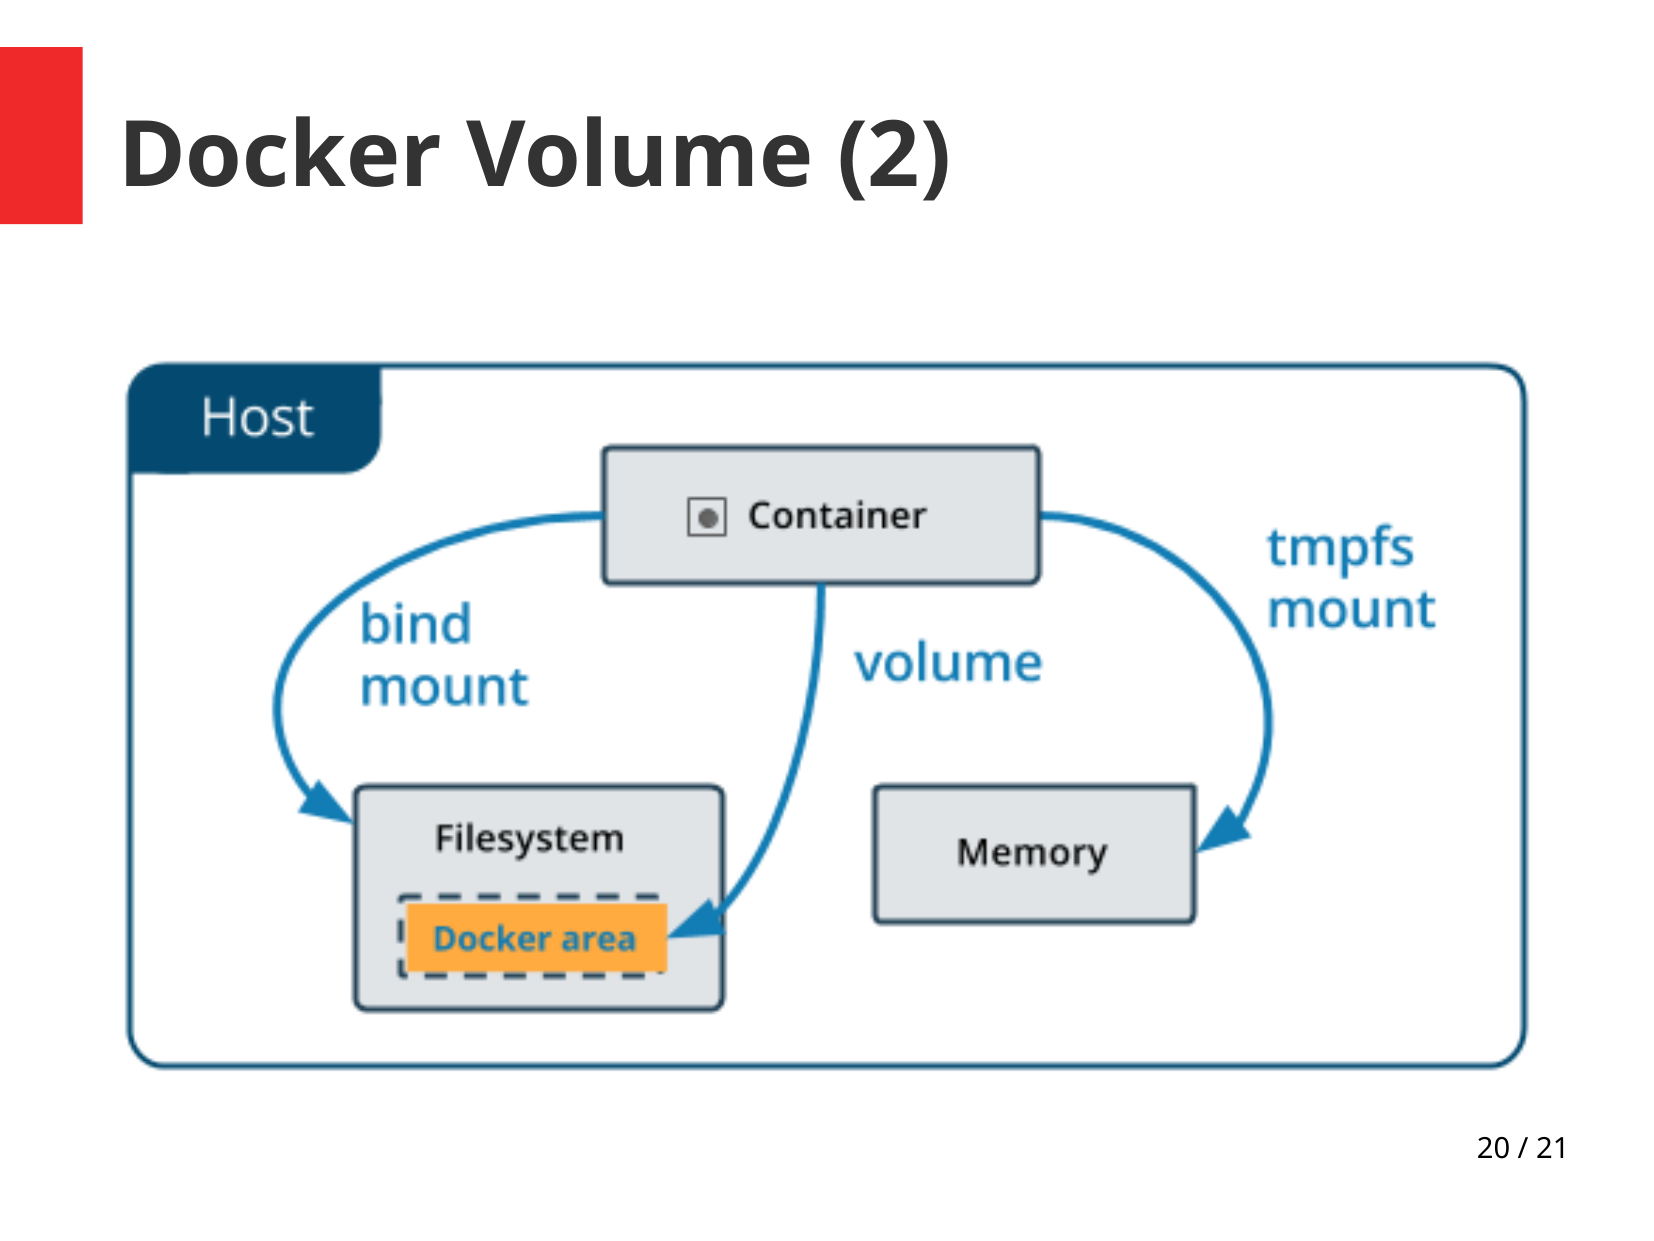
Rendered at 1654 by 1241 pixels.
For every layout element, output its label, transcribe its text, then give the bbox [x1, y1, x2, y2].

picture [118, 354, 1535, 1074]
title Docker Volume (2) [118, 49, 1571, 257]
